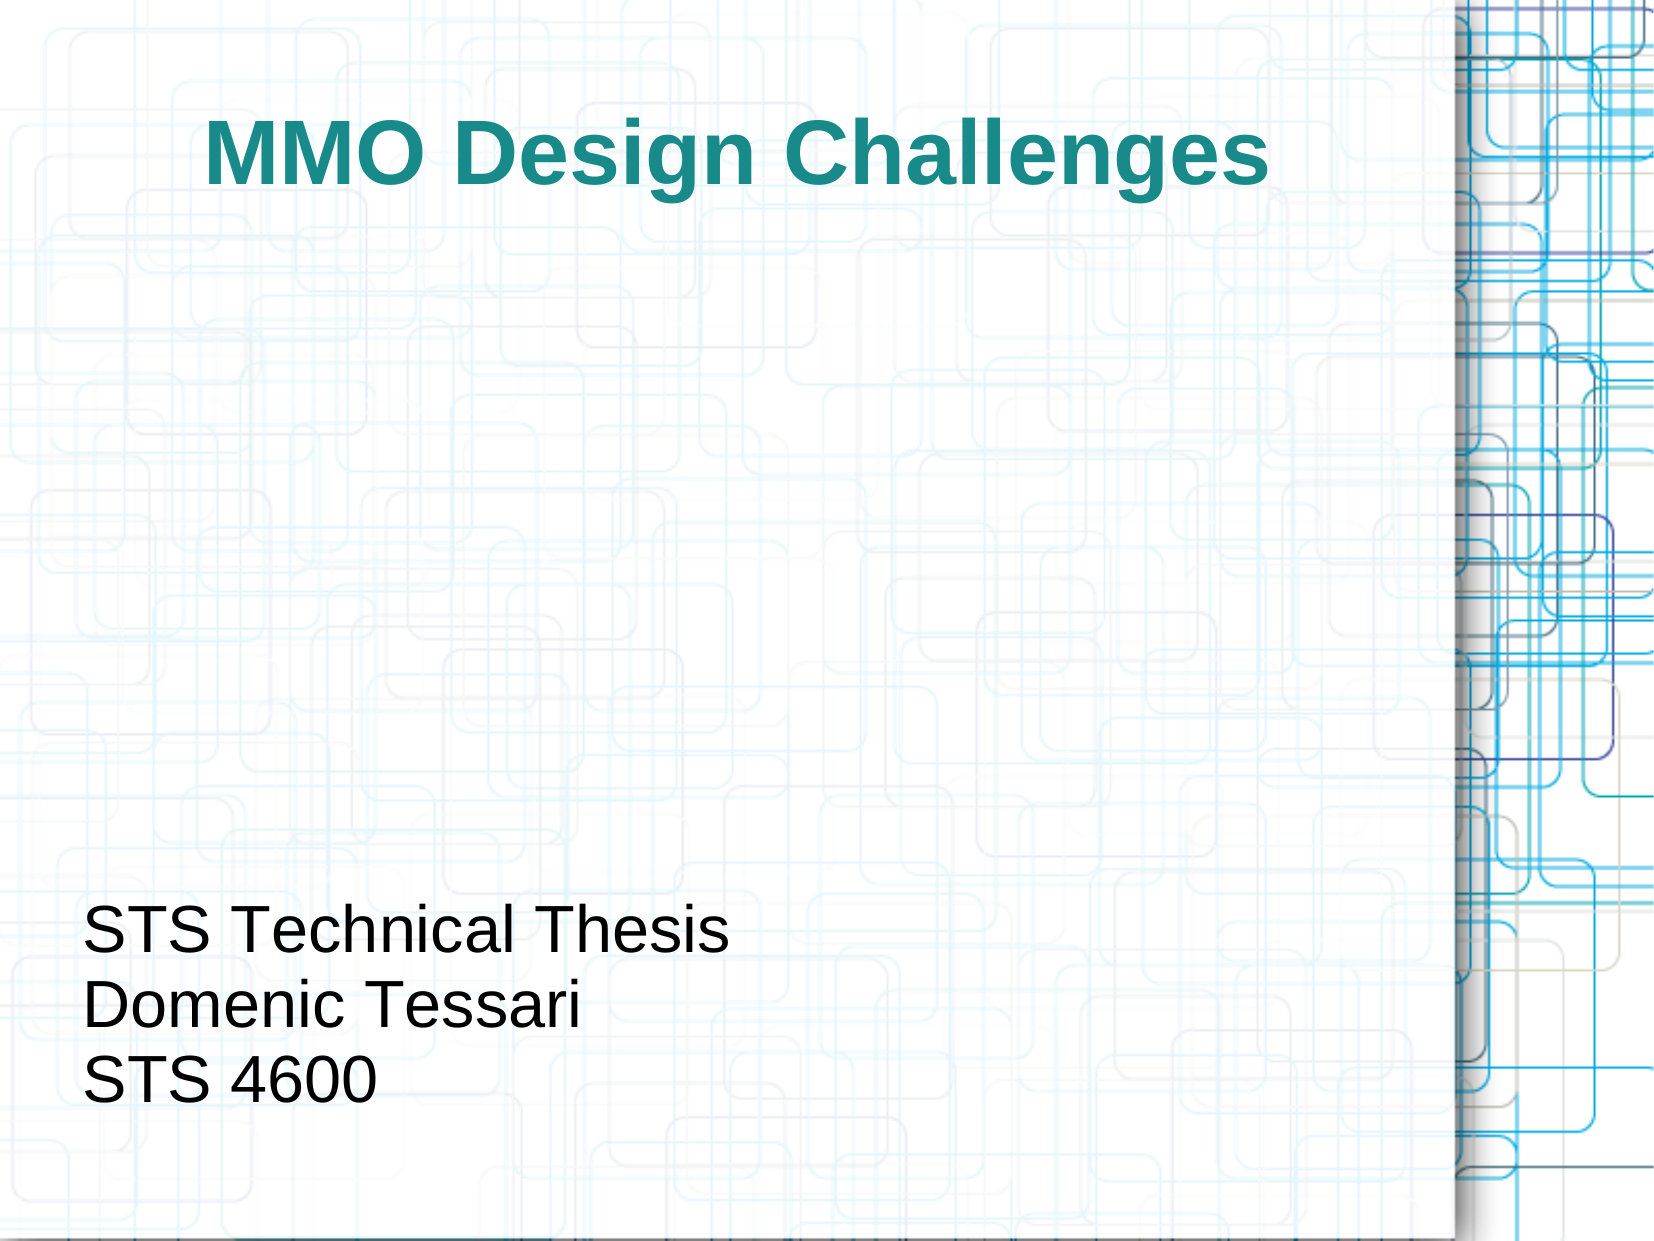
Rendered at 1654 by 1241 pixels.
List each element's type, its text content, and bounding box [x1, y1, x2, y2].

picture [0, 0, 1654, 1241]
subtitle STS Technical Thesis Domenic Tessari STS 4600 [82, 892, 1418, 1117]
title MMO Design Challenges [59, 49, 1418, 257]
